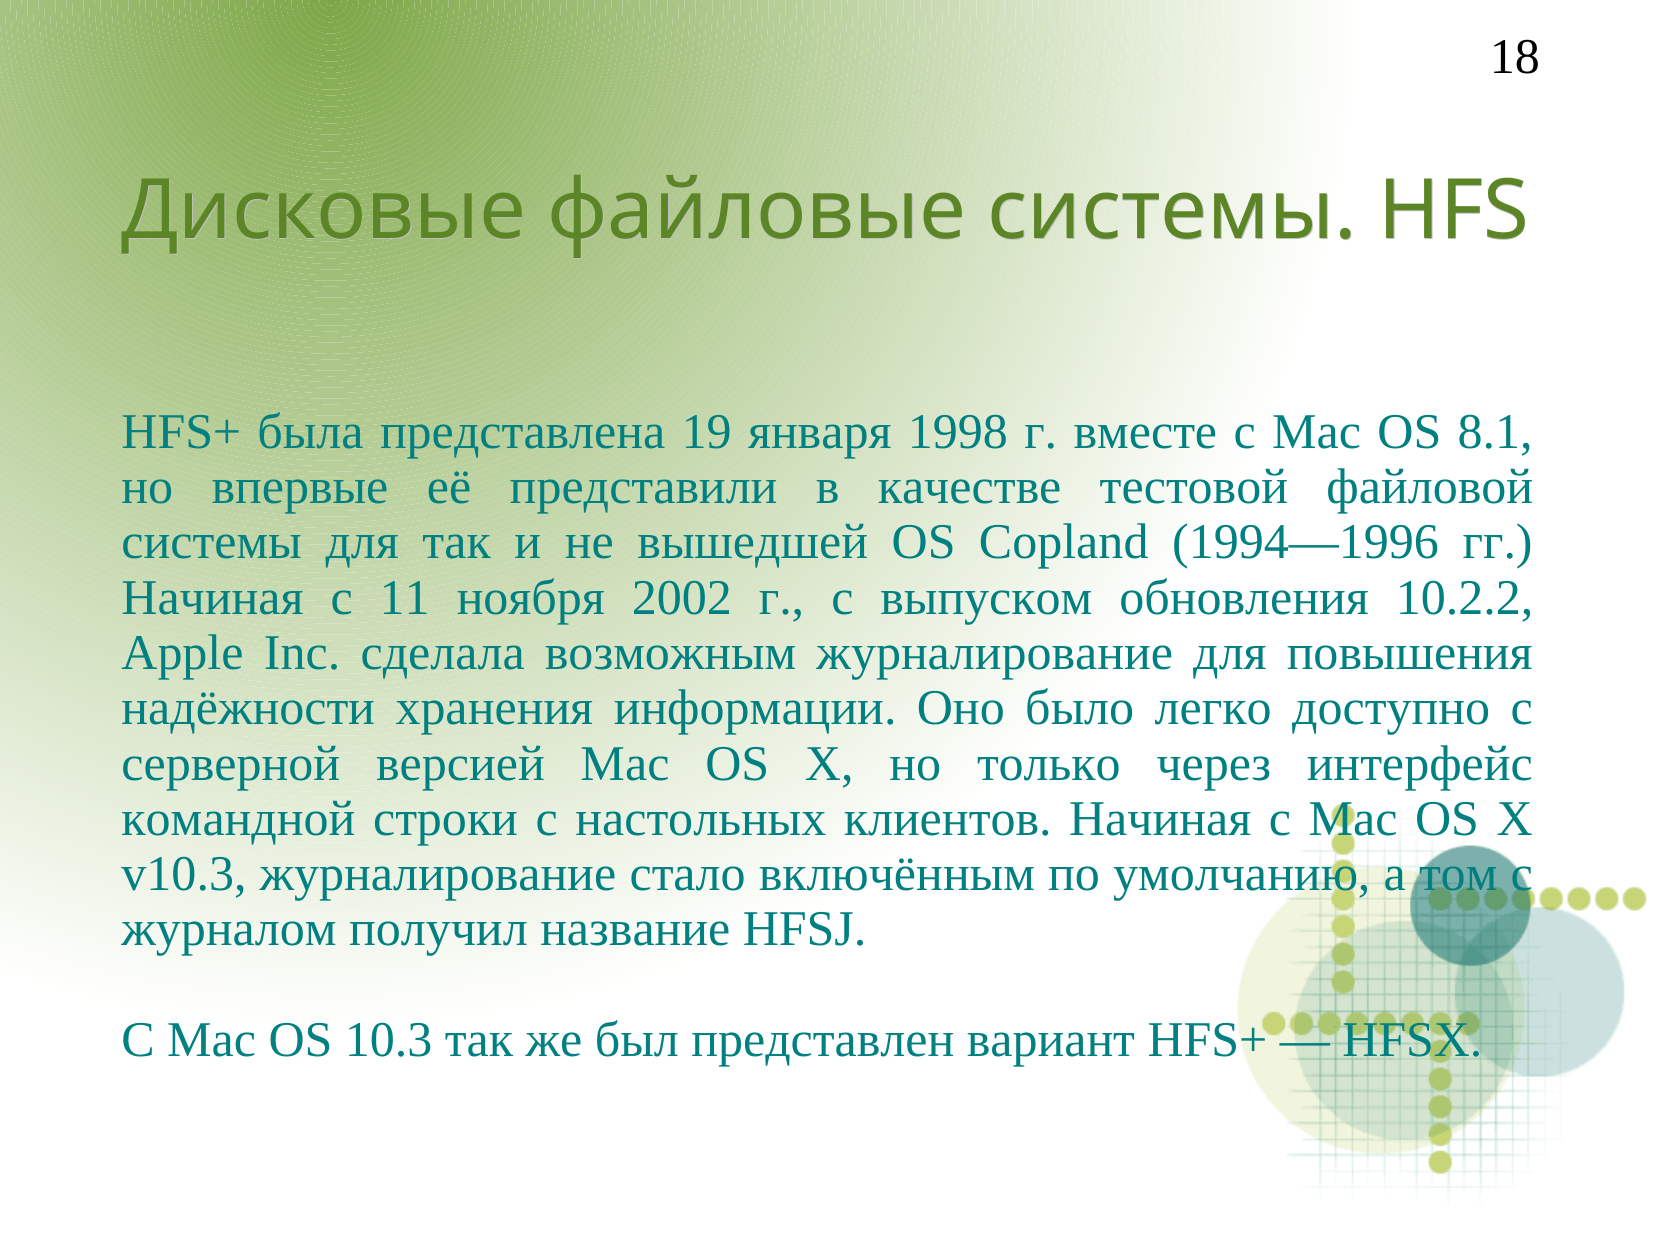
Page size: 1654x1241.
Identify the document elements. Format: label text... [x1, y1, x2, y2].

subtitle HFS+ была представлена 19 января 1998 г. вместе с Mac OS 8.1, но впервые её представили в качестве тестовой файловой системы для так и не вышедшей OS Copland (1994—1996 гг.) Начиная с 11 ноября 2002 г., с выпуском обновления 10.2.2, Apple Inc. сделала возможным журналирование для повышения надёжности хранения информации. Оно было легко доступно с серверной версией Mac OS X, но только через интерфейс командной строки с настольных клиентов. Начиная с Mac OS X v10.3, журналирование стало включённым по умолчанию, а том с журналом получил название HFSJ. С Mac OS 10.3 так же был представлен вариант HFS+ — HFSX. [121, 344, 1534, 1127]
title Дисковые файловые системы. HFS [121, 102, 1534, 311]
text_box <номер> [1500, 29, 1654, 89]
picture [1224, 792, 1654, 1211]
